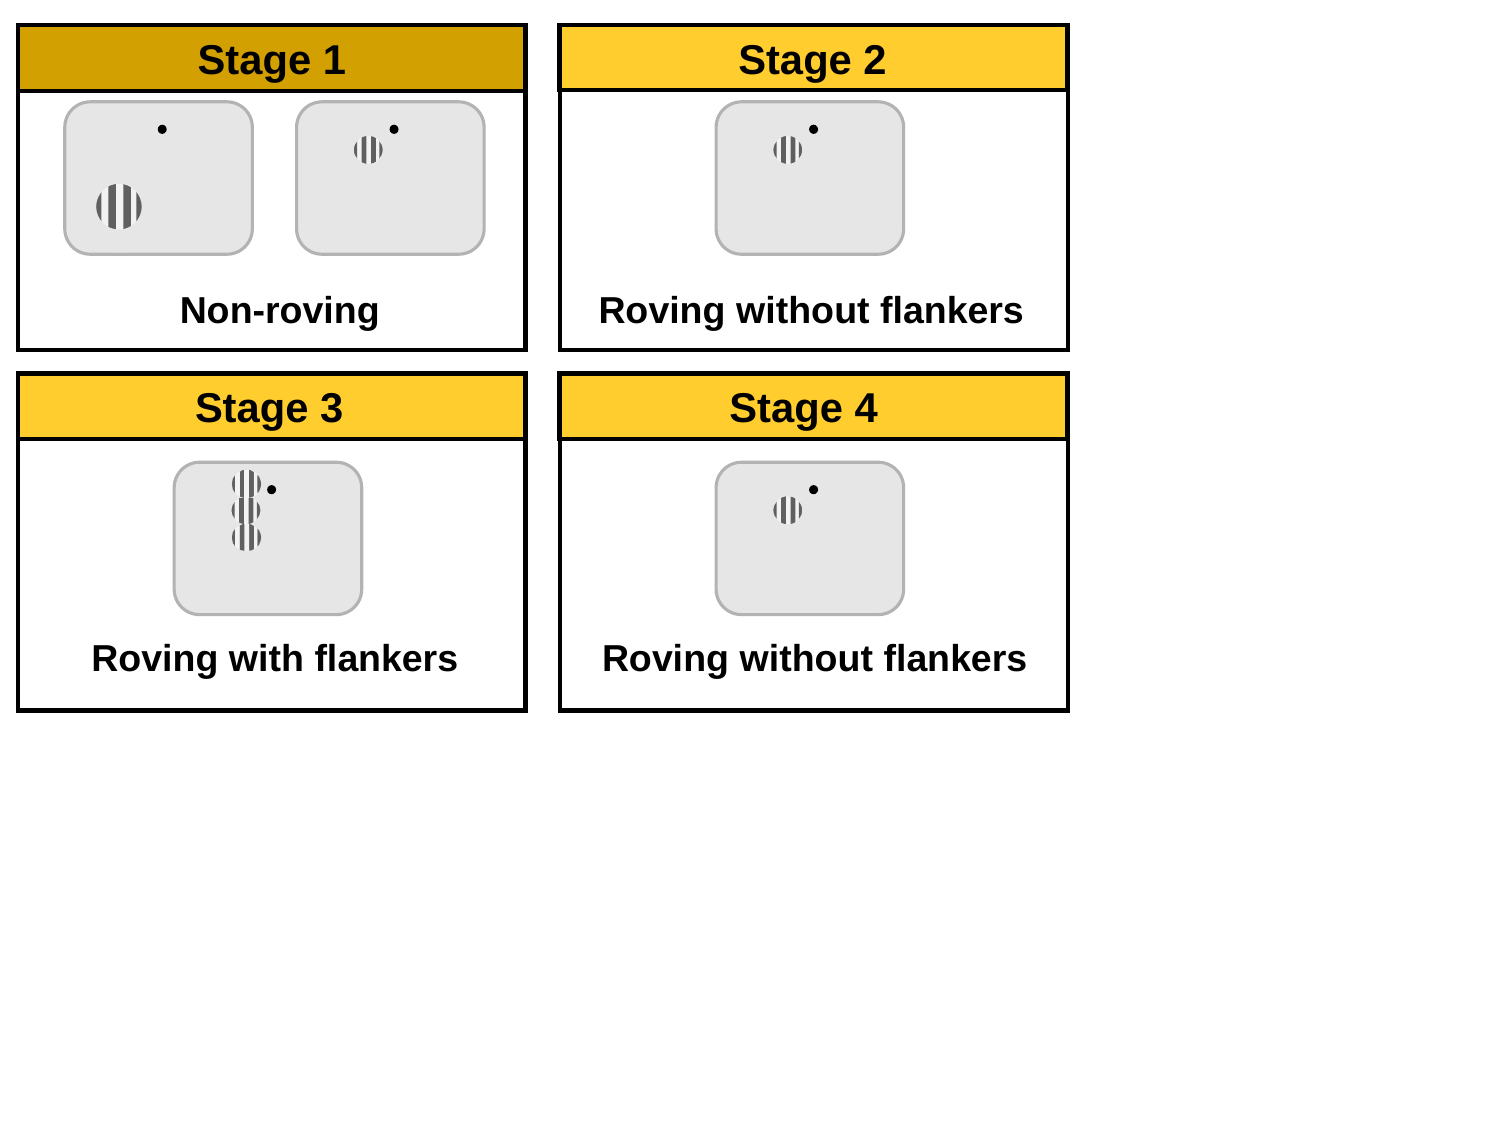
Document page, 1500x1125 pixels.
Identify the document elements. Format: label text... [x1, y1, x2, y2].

text_box Stage 4 [714, 373, 893, 439]
text_box [559, 373, 1068, 711]
text_box Stage 1 [183, 24, 362, 91]
text_box [17, 373, 526, 711]
text_box Stage 2 [723, 24, 902, 91]
text_box Roving without flankers [587, 626, 1043, 687]
picture [230, 470, 262, 498]
text_box [559, 24, 1068, 351]
text_box Roving without flankers [583, 278, 1040, 340]
text_box [17, 24, 526, 351]
picture [230, 524, 262, 551]
text_box Non-roving [165, 278, 396, 340]
text_box Stage 3 [180, 373, 359, 439]
text_box Roving with flankers [76, 626, 474, 687]
